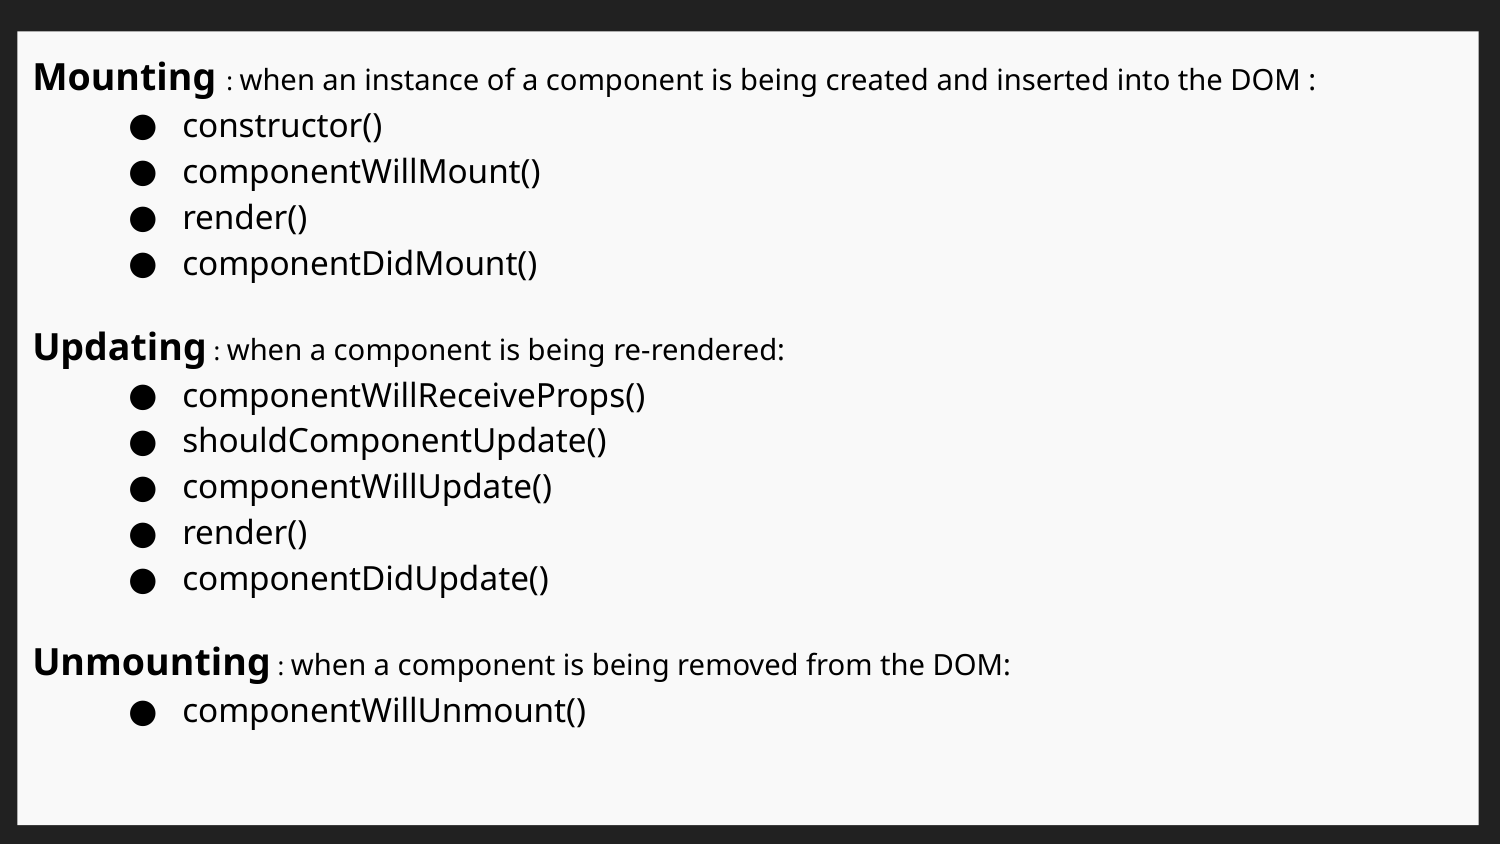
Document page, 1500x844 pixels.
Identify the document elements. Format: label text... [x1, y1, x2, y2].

text_box Mounting : when an instance of a component is being created and inserted into the DOM : constructor() componentWillMount() render() componentDidMount() Updating : when a component is being re-rendered: componentWillReceiveProps() shouldComponentUpdate() componentWillUpdate() render() componentDidUpdate() Unmounting : when a component is being removed from the DOM: componentWillUnmount() [17, 31, 1479, 826]
